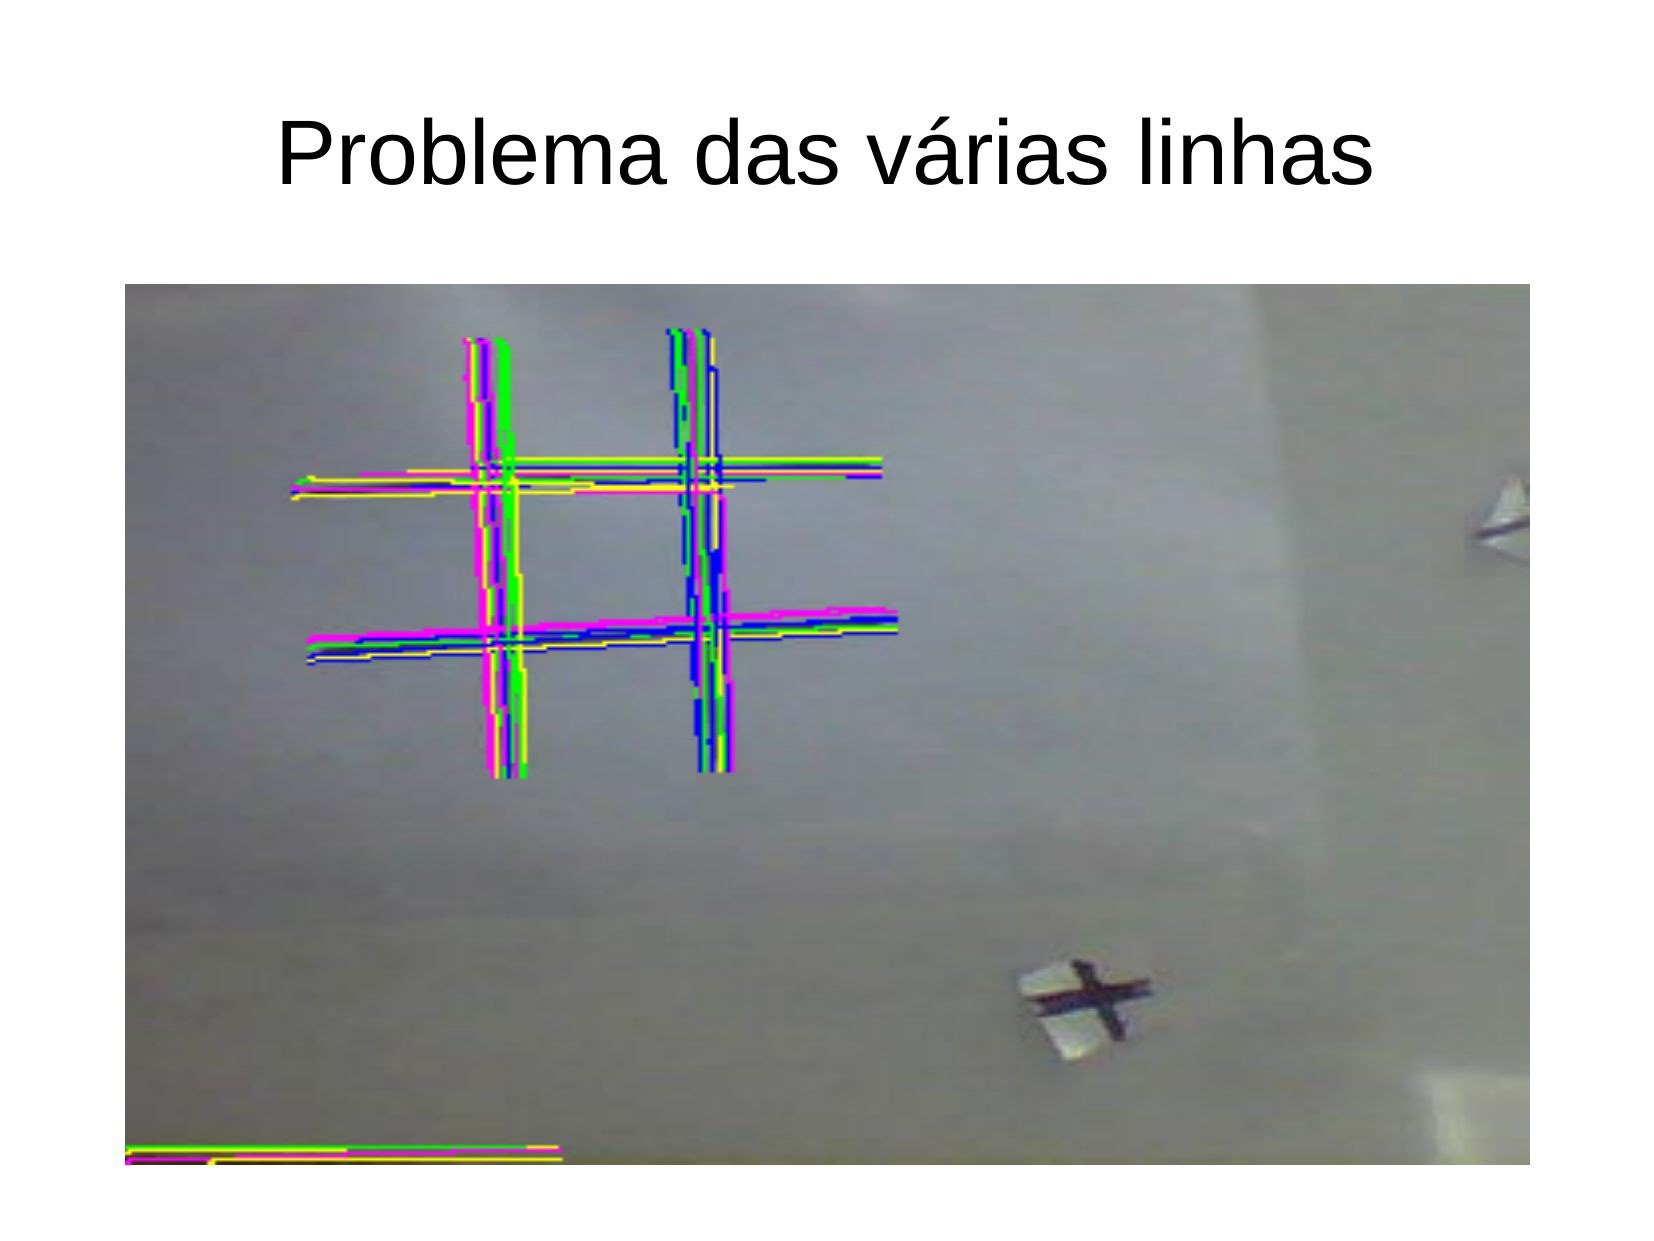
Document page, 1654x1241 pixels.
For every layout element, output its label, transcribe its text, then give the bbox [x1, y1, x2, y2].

picture [125, 284, 1531, 1165]
title Problema das várias linhas [82, 49, 1571, 257]
